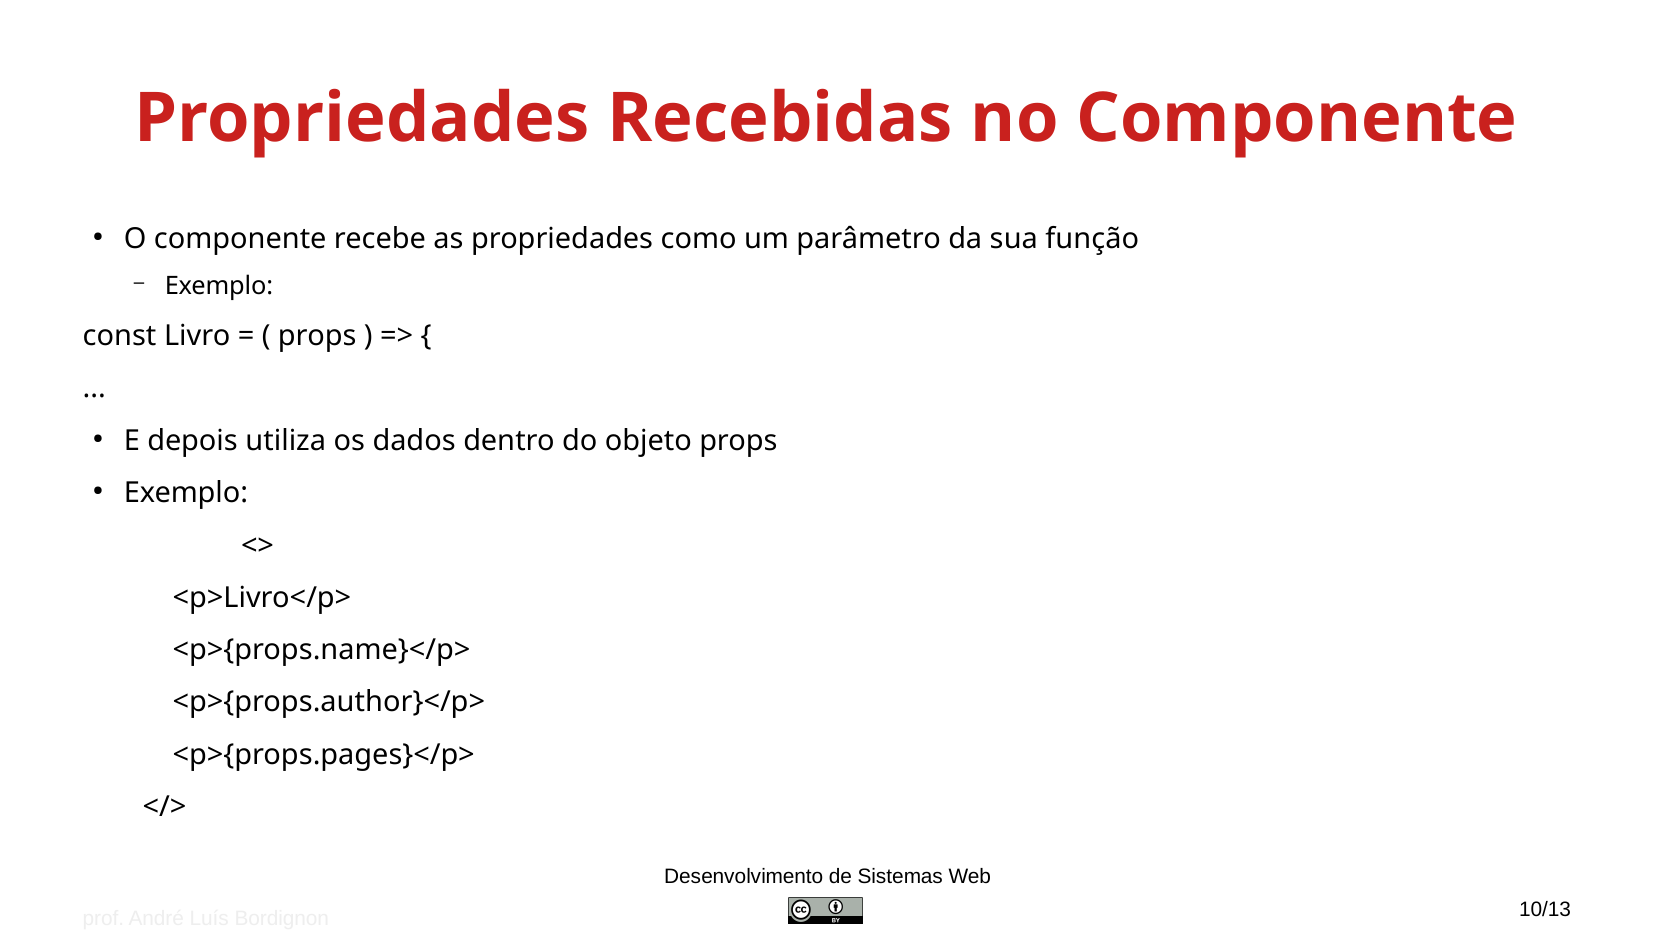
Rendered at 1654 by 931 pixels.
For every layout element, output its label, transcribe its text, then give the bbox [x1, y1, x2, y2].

list O componente recebe as propriedades como um parâmetro da sua função Exemplo: const Livro = ( props ) => { ... E depois utiliza os dados dentro do objeto props Exemplo: <> <p>Livro</p> <p>{props.name}</p> <p>{props.author}</p> <p>{props.pages}</p> </> [82, 217, 1571, 827]
title Propriedades Recebidas no Componente [82, 37, 1571, 193]
picture [788, 897, 863, 924]
